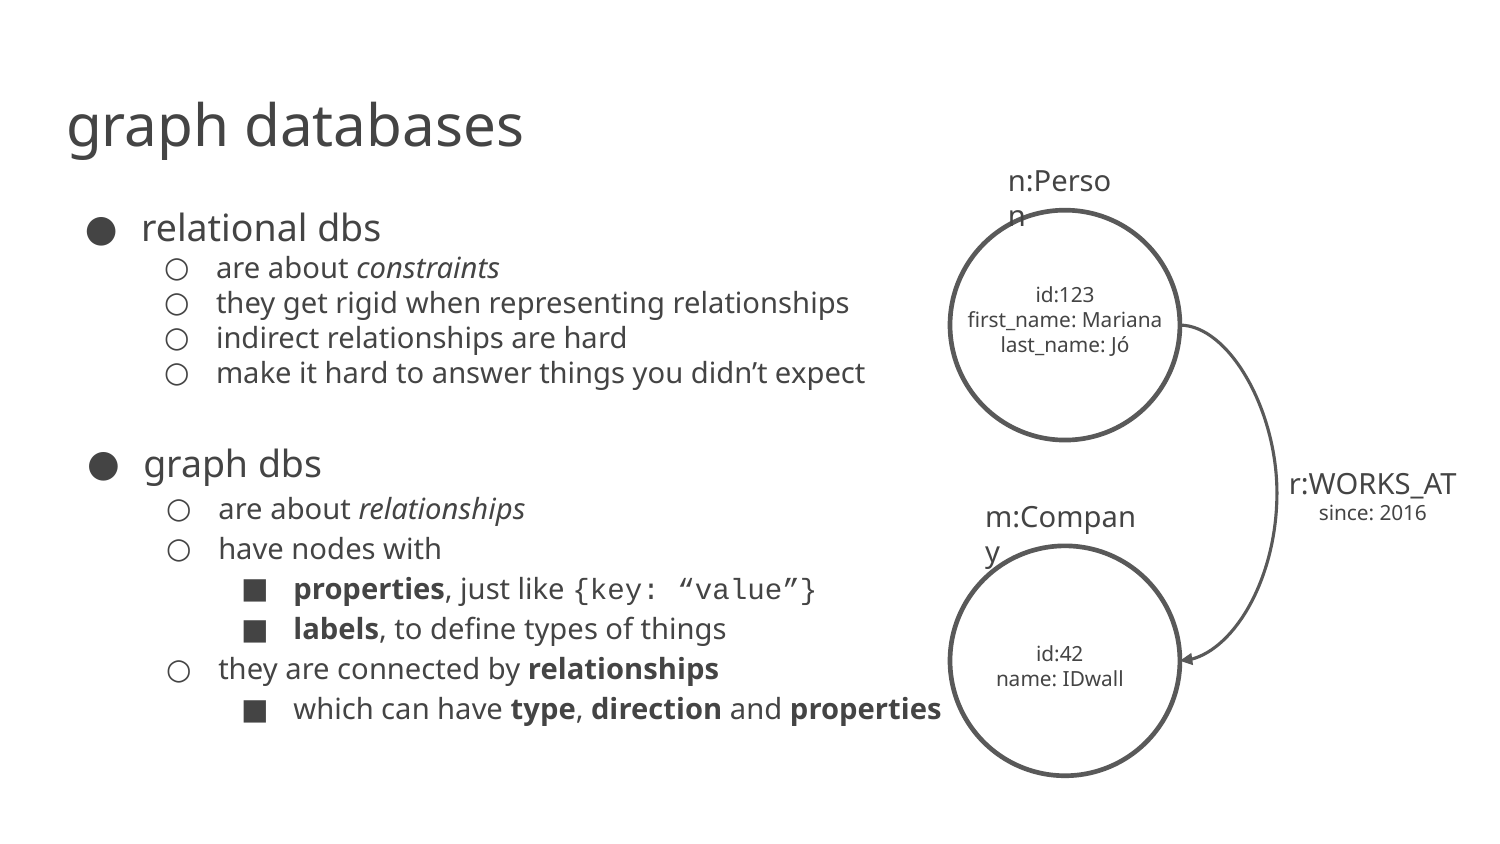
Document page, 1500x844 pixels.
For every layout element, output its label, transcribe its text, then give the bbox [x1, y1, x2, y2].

list relational dbs are about constraints they get rigid when representing relationships indirect relationships are hard make it hard to answer things you didn’t expect [51, 189, 961, 430]
text_box graph dbs are about relationships have nodes with properties, just like {key: “value”} labels, to define types of things they are connected by relationships which can have type, direction and properties [53, 417, 961, 808]
text_box id:123 first_name: Mariana last_name: Jó [950, 266, 1180, 372]
text_box id:42 name: IDwall [961, 625, 1159, 700]
text_box n:Person [993, 147, 1137, 211]
title graph databases [51, 72, 1449, 167]
text_box r:WORKS_AT since: 2016 [1260, 450, 1485, 555]
text_box m:Company [970, 483, 1160, 546]
